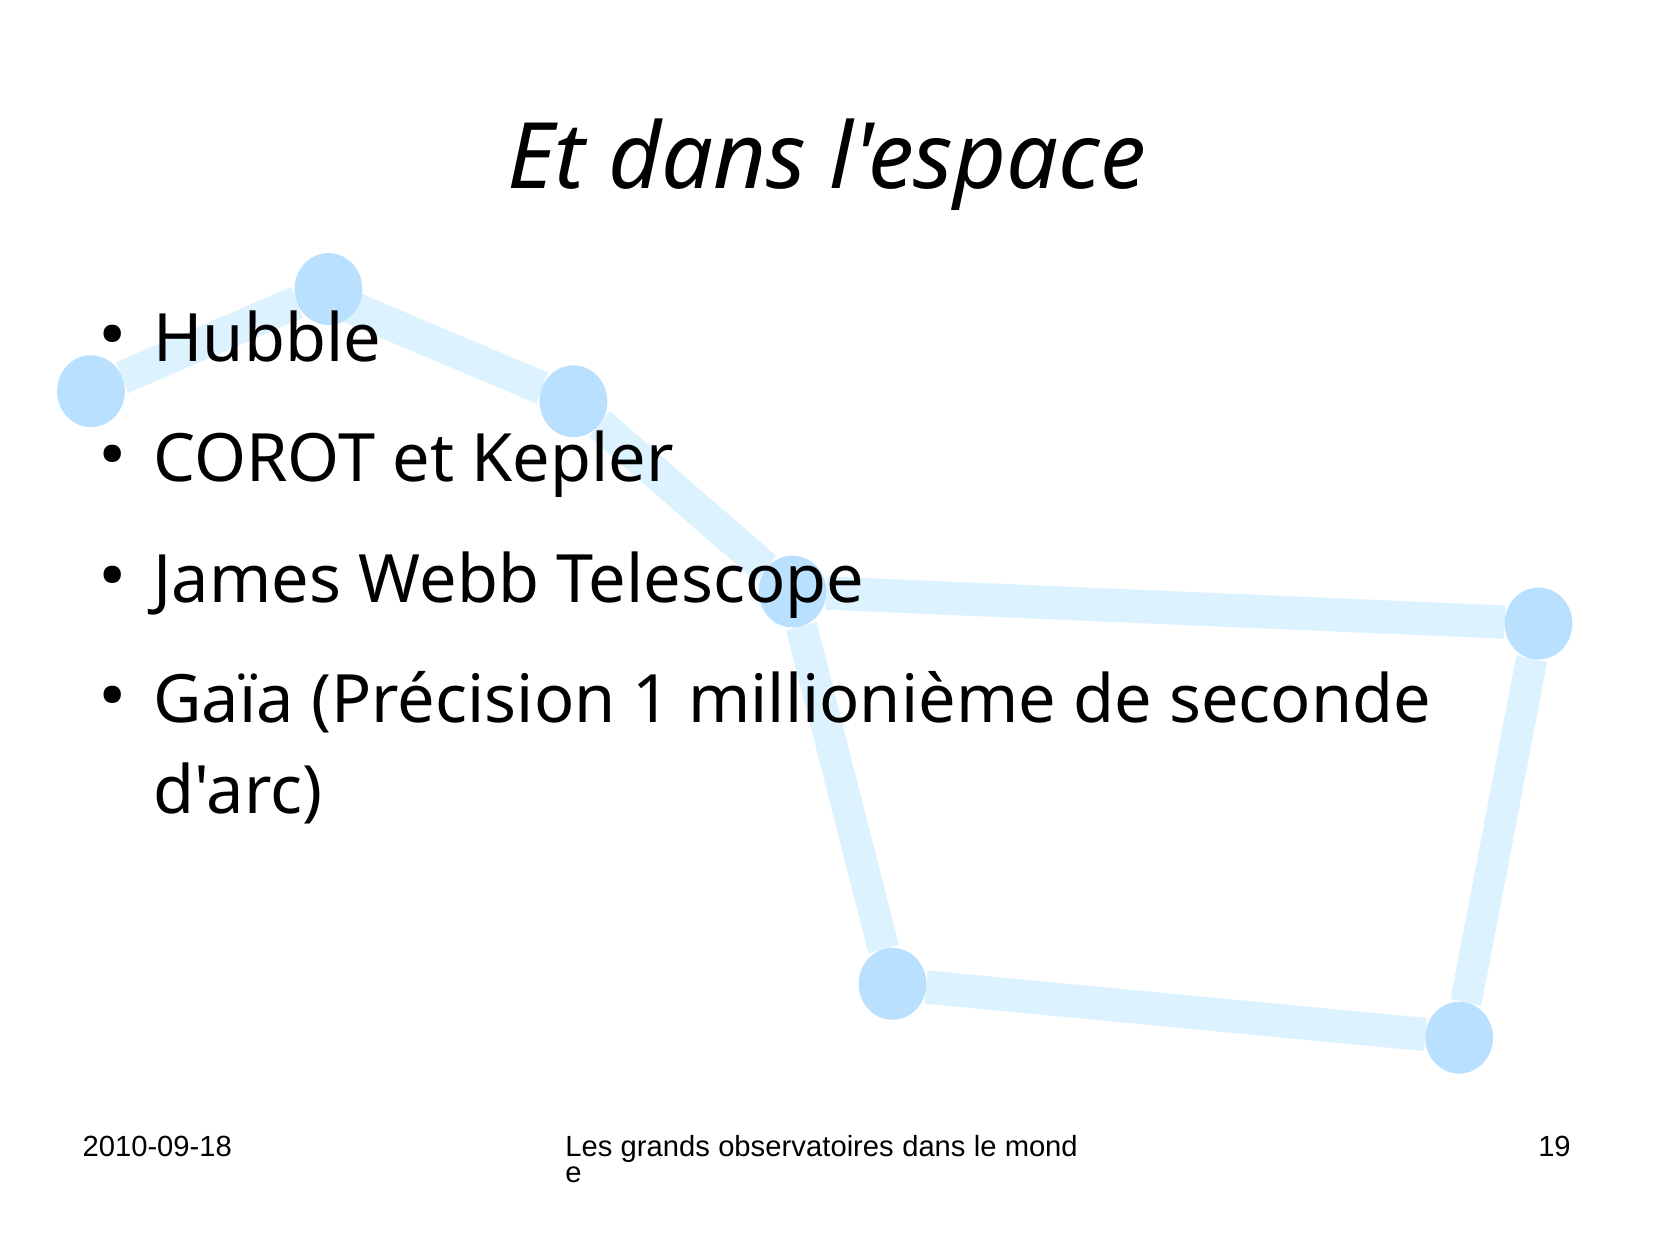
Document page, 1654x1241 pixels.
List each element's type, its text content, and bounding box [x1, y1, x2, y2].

list Hubble COROT et Kepler James Webb Telescope Gaïa (Précision 1 millionième de seconde d'arc) [82, 290, 1571, 1109]
title Et dans l'espace [82, 49, 1571, 257]
